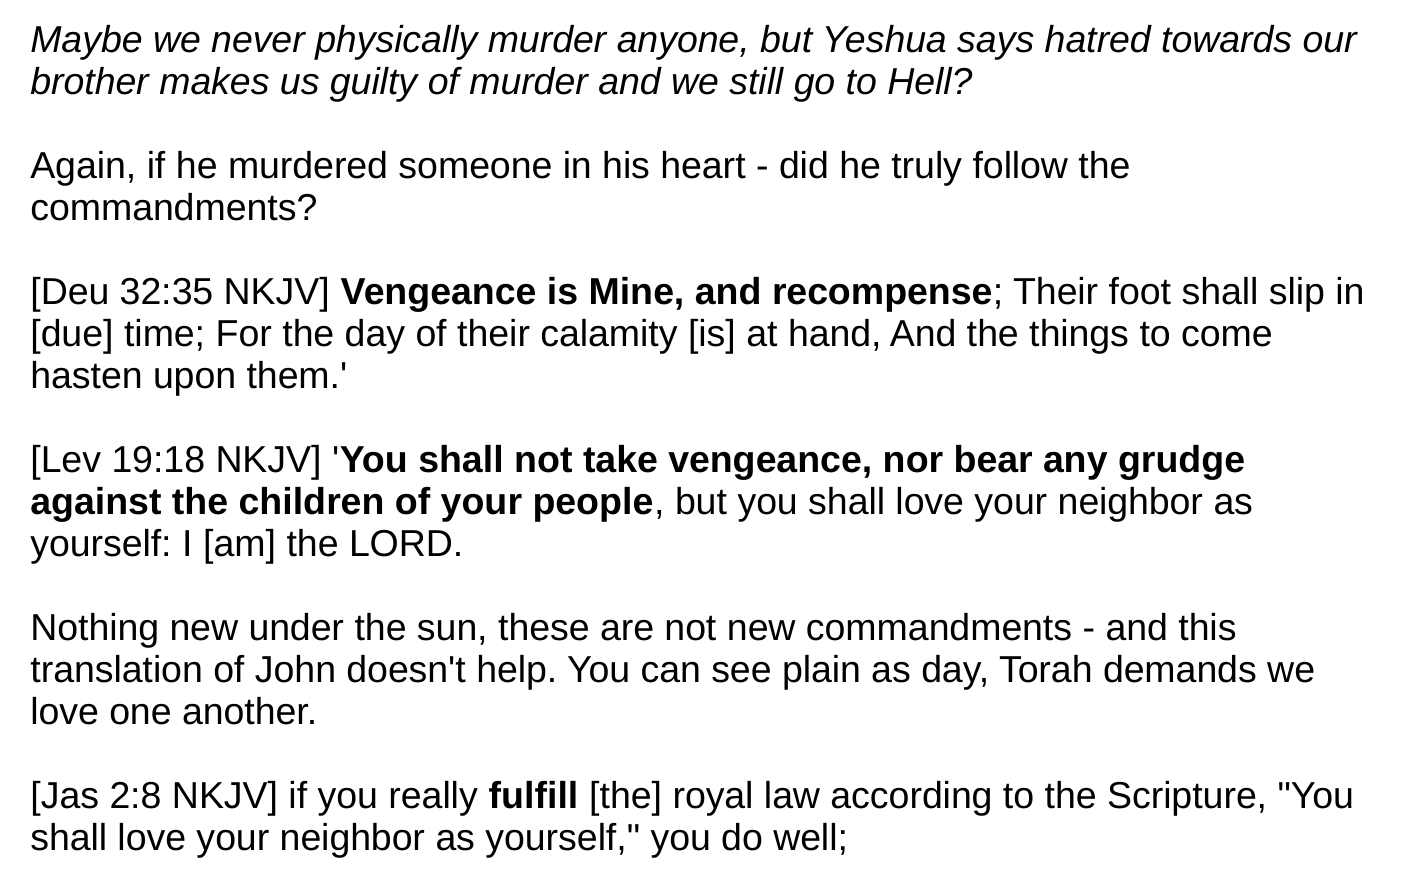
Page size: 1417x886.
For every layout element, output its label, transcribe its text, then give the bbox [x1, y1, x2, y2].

text_box Maybe we never physically murder anyone, but Yeshua says hatred towards our brother makes us guilty of murder and we still go to Hell? Again, if he murdered someone in his heart - did he truly follow the commandments? [Deu 32:35 NKJV] Vengeance is Mine, and recompense; Their foot shall slip in [due] time; For the day of their calamity [is] at hand, And the things to come hasten upon them.' [Lev 19:18 NKJV] 'You shall not take vengeance, nor bear any grudge against the children of your people, but you shall love your neighbor as yourself: I [am] the LORD. Nothing new under the sun, these are not new commandments - and this translation of John doesn't help. You can see plain as day, Torah demands we love one another. [Jas 2:8 NKJV] if you really fulfill [the] royal law according to the Scripture, "You shall love your neighbor as yourself," you do well; fulfill means to complete - if you truly are performing the Torah command of "loving your neighbor as yourself", it means you will complete (DO as James said in the first chapter) ALL of the commands related to loving your neighbor as yourself. There's nothing in Torah that is against mankind. These are benevolent commands from our creator, how to love Yah, how to love ourselves, and how to love others. Absolutely nothing in Torah is against us. This is Christian teaching that Torah is an unbearable burden and the only real way to "fulfill" it, is through faith in Jesus. David fulfilled it without faith in Jesus, as did Zechariah. [Luk 1:6 NKJV] And they were both righteous before God, walking in all the commandments and ordinances of the Lord blameless. [15, 11, 1400, 868]
